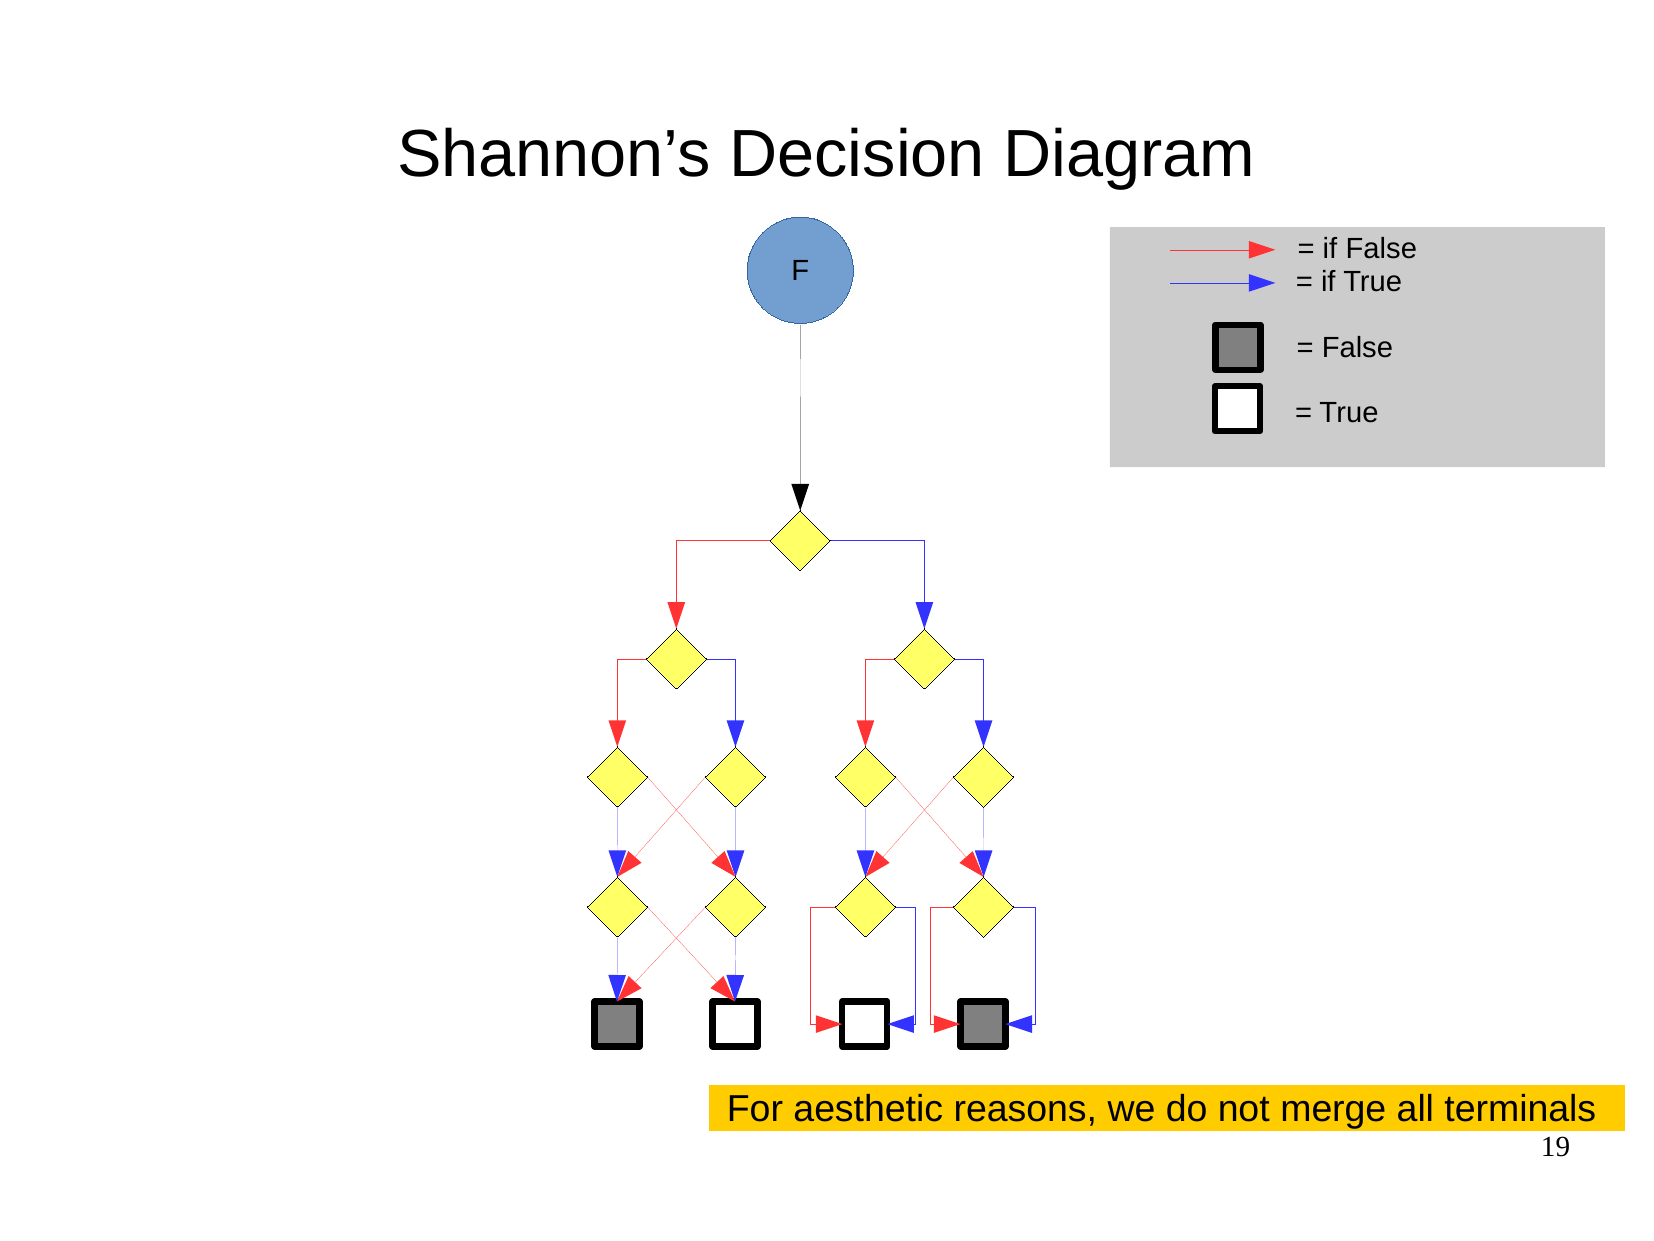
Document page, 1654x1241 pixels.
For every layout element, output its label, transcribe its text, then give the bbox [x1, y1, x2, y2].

text_box [953, 746, 1014, 808]
text_box [1215, 324, 1261, 370]
text_box [594, 1001, 640, 1047]
text_box = if False = if True = False = True [1109, 227, 1605, 468]
text_box [953, 876, 1014, 938]
title Shannon’s Decision Diagram [82, 49, 1571, 257]
text_box [587, 876, 648, 937]
text_box [1215, 386, 1261, 432]
text_box [587, 746, 648, 807]
text_box [712, 1001, 758, 1047]
text_box [960, 1001, 1006, 1047]
text_box [770, 510, 831, 571]
text_box [894, 628, 955, 689]
text_box [646, 628, 707, 689]
text_box [842, 1001, 888, 1047]
text_box [835, 746, 896, 807]
text_box [705, 746, 766, 807]
text_box F [747, 257, 854, 324]
text_box For aesthetic reasons, we do not merge all terminals [709, 1085, 1625, 1131]
text_box [705, 876, 766, 937]
text_box [835, 876, 896, 937]
